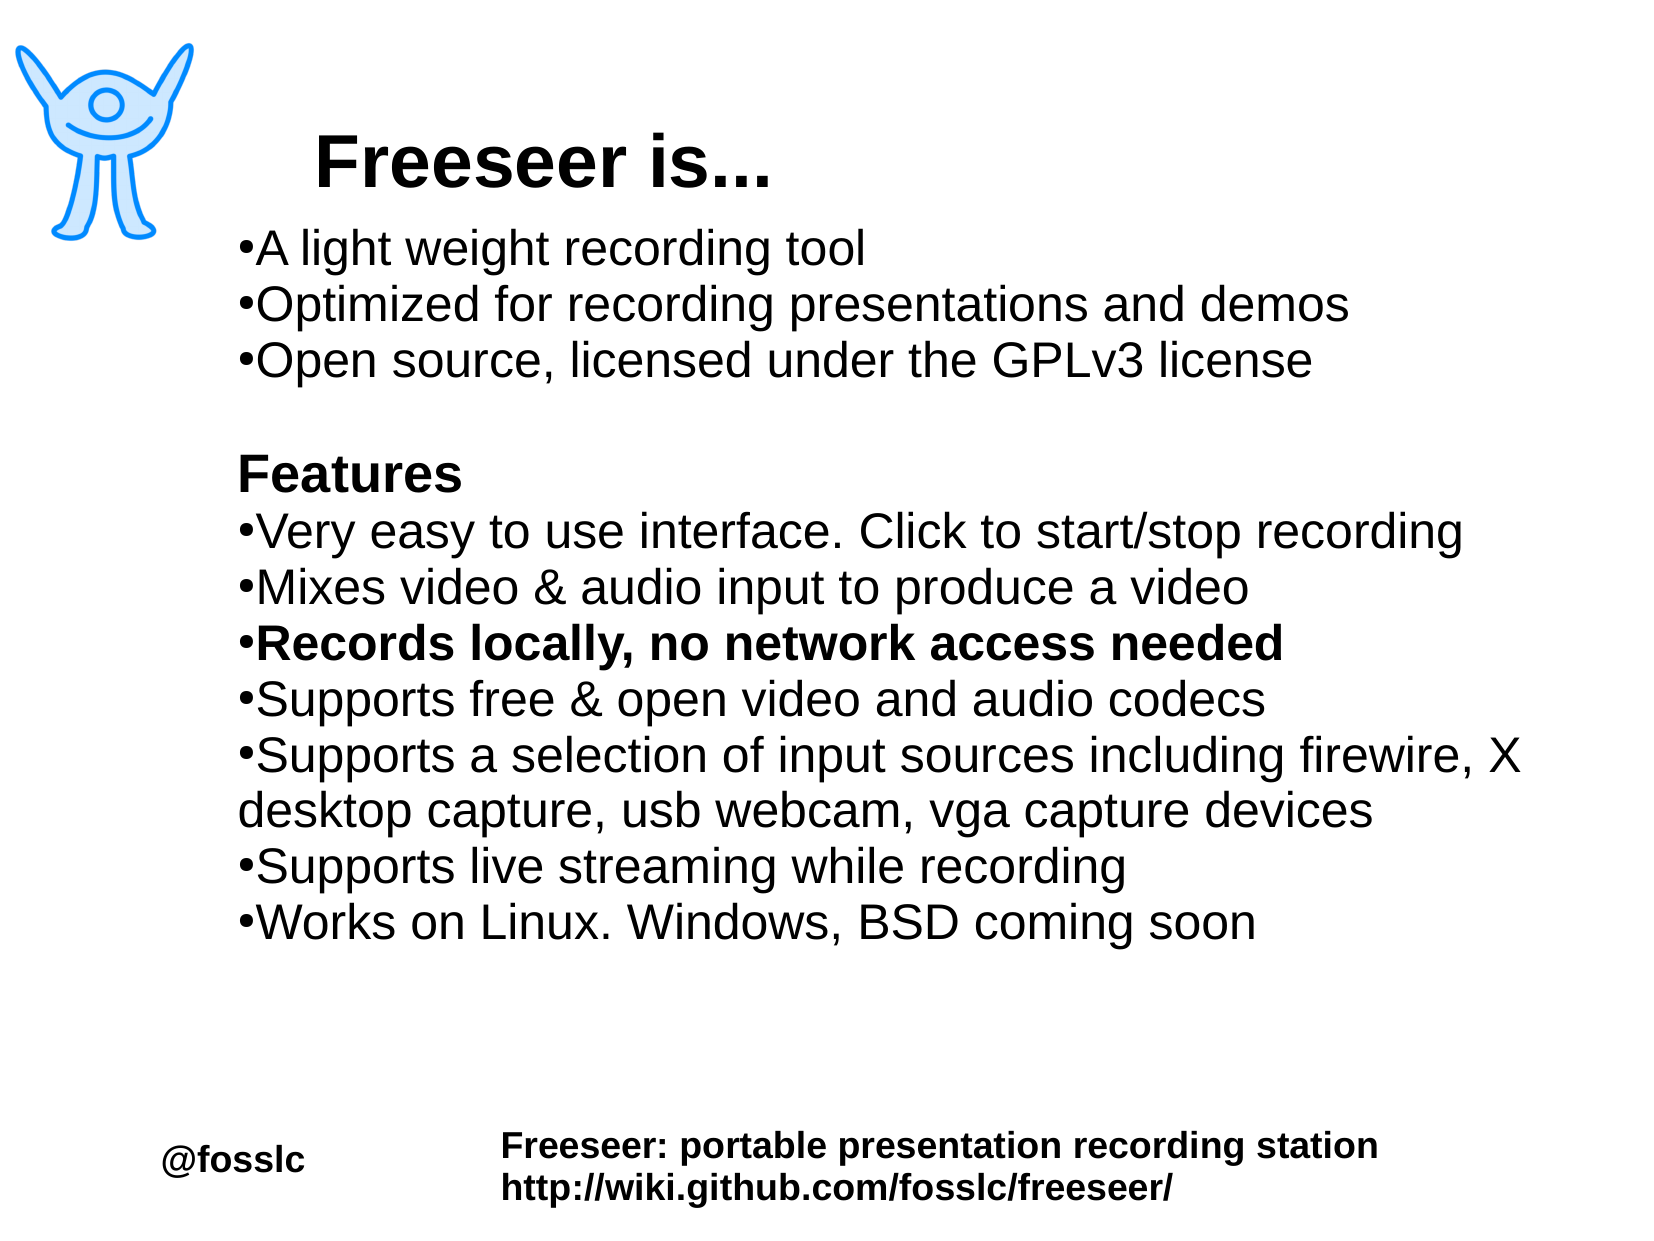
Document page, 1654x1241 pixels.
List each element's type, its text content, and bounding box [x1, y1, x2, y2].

picture [8, 25, 198, 293]
text_box Freeseer is... [300, 112, 1501, 212]
text_box A light weight recording tool Optimized for recording presentations and demos Open source, licensed under the GPLv3 license Features Very easy to use interface. Click to start/stop recording Mixes video & audio input to produce a video Records locally, no network access needed Supports free & open video and audio codecs Supports a selection of input sources including firewire, X desktop capture, usb webcam, vga capture devices Supports live streaming while recording Works on Linux. Windows, BSD coming soon [222, 212, 1573, 1113]
